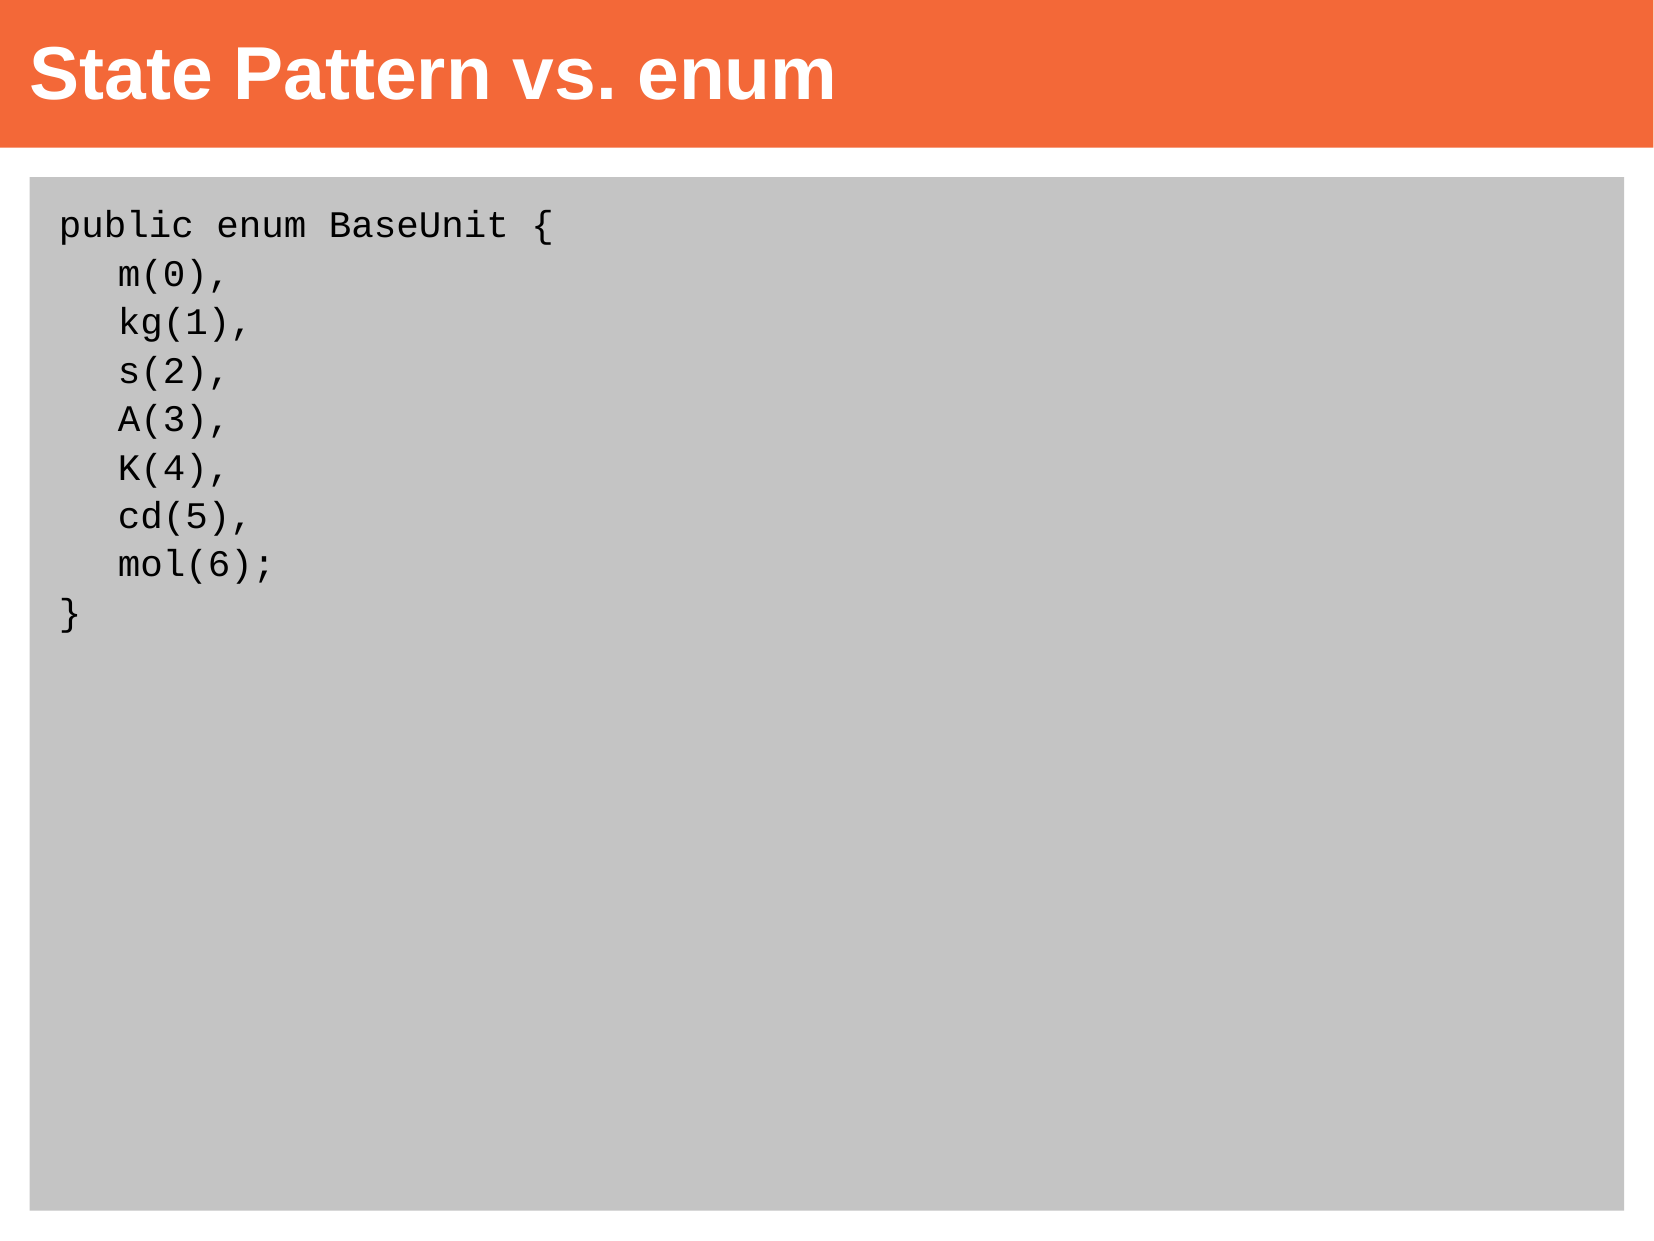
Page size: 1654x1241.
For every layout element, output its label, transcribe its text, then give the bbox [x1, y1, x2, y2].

title State Pattern vs. enum [0, 0, 1654, 148]
list public enum BaseUnit { m(0), kg(1), s(2), A(3), K(4), cd(5), mol(6); } [29, 177, 1625, 1211]
